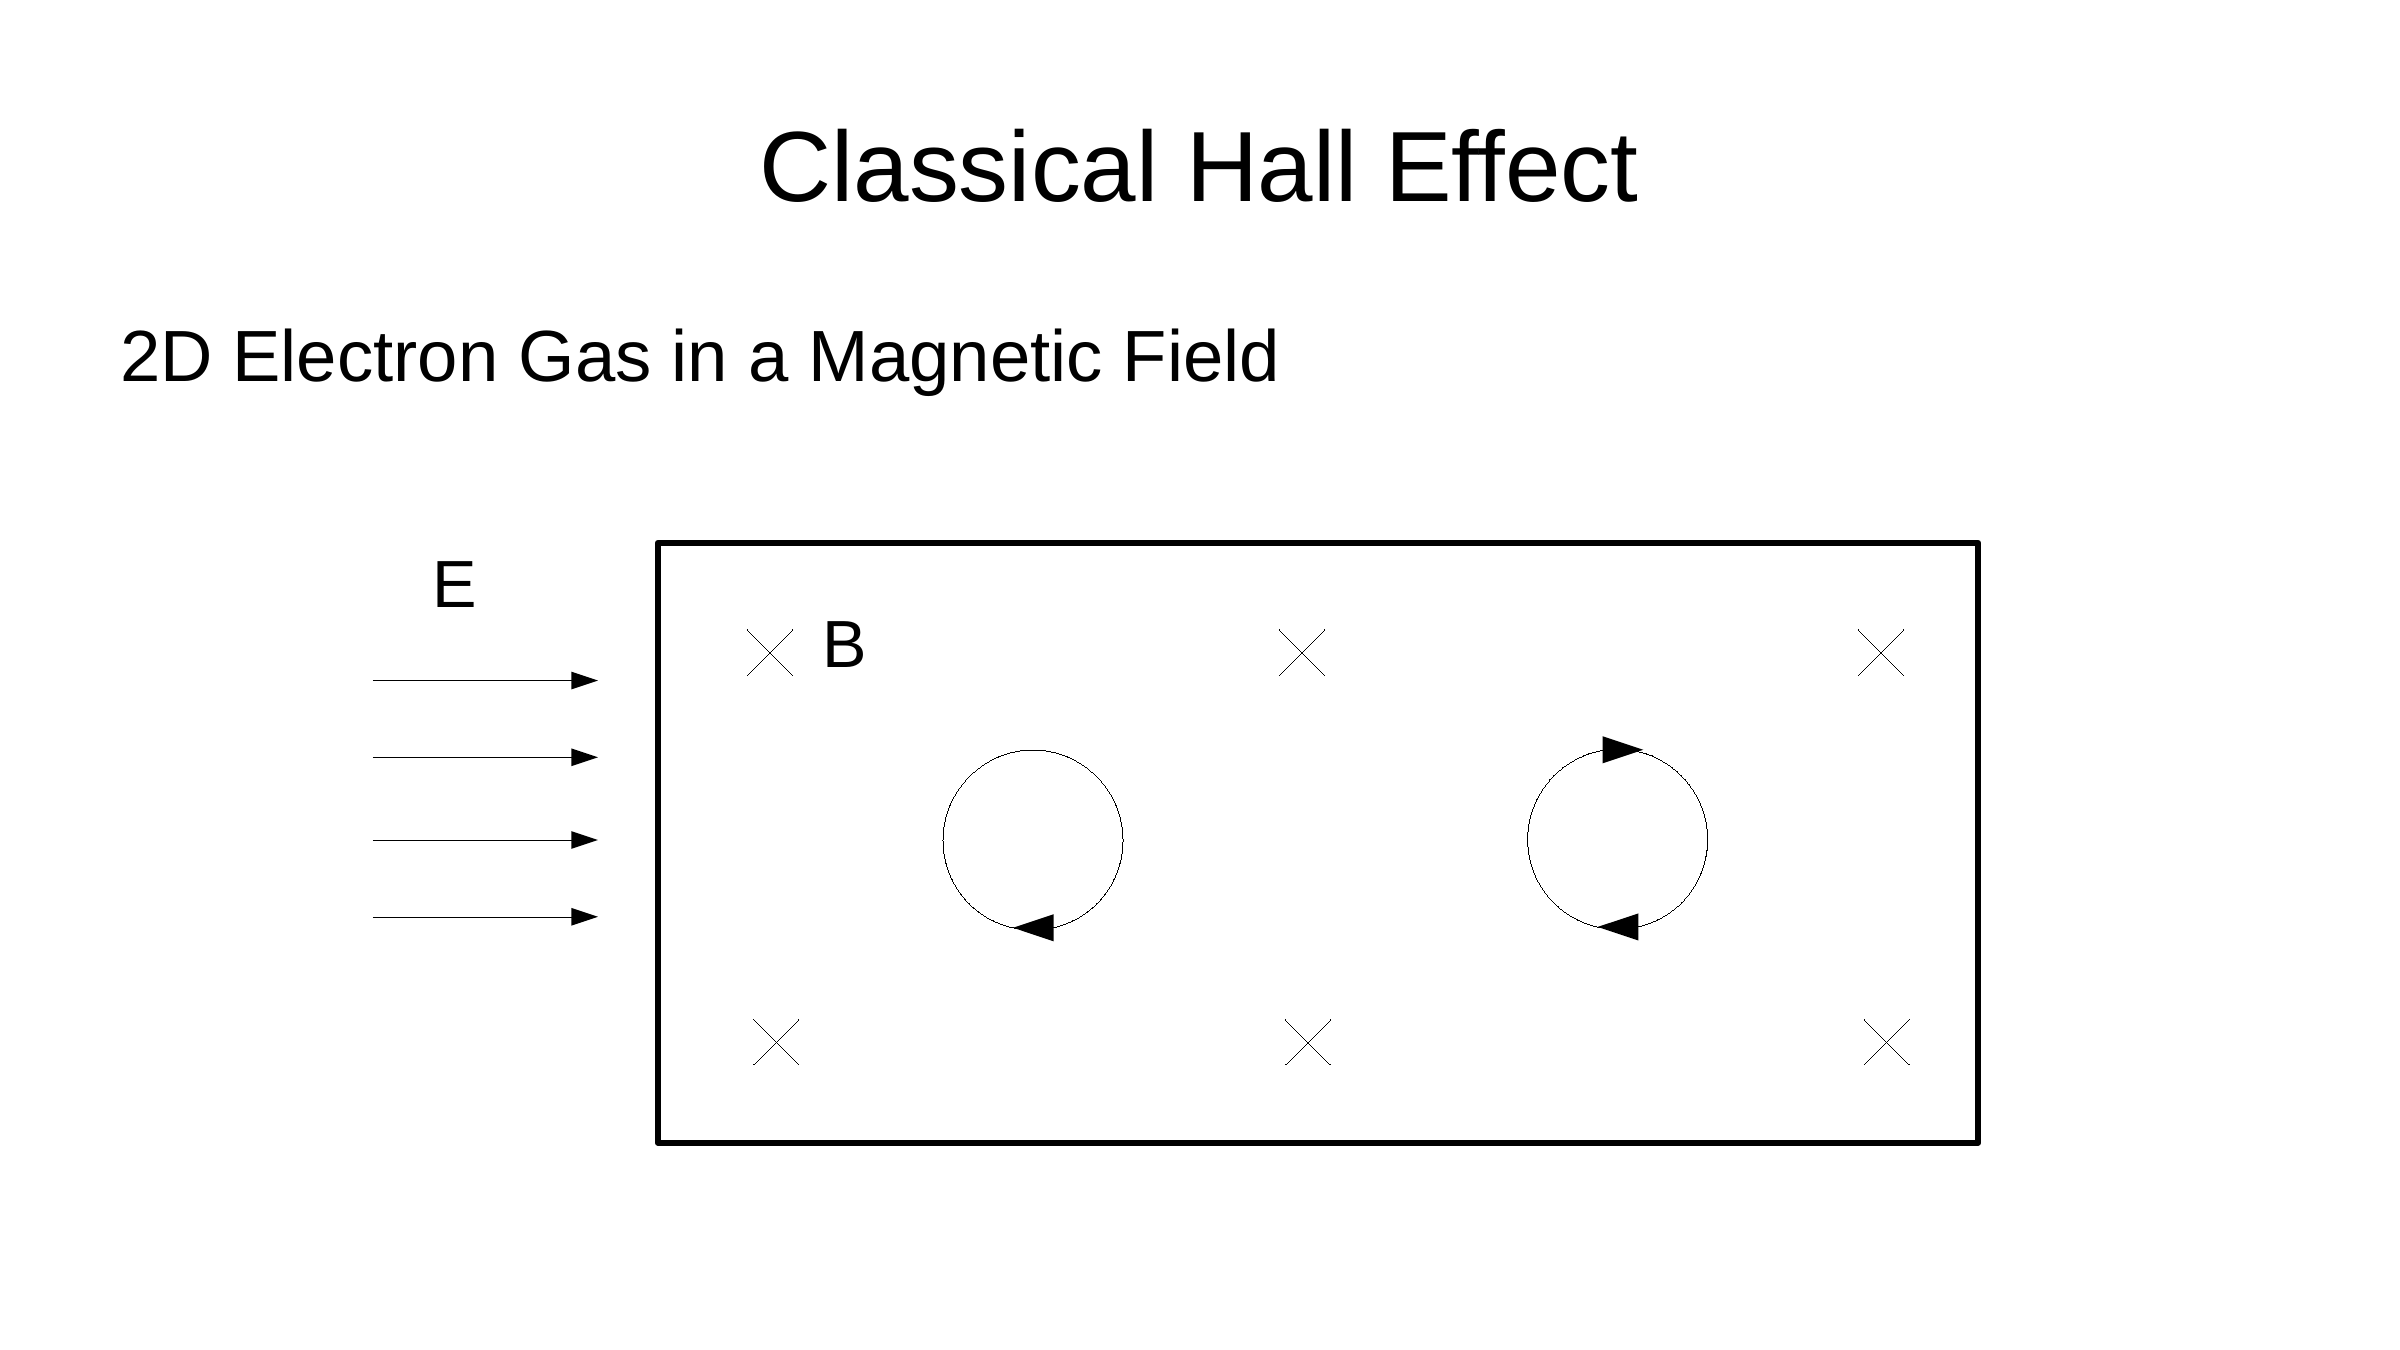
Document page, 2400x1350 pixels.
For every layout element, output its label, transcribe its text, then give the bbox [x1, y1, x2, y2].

list 2D Electron Gas in a Magnetic Field [120, 315, 2280, 1302]
text_box B [807, 600, 1078, 690]
text_box [657, 542, 1978, 1143]
text_box E [417, 539, 688, 630]
title Classical Hall Effect [120, 53, 2280, 280]
